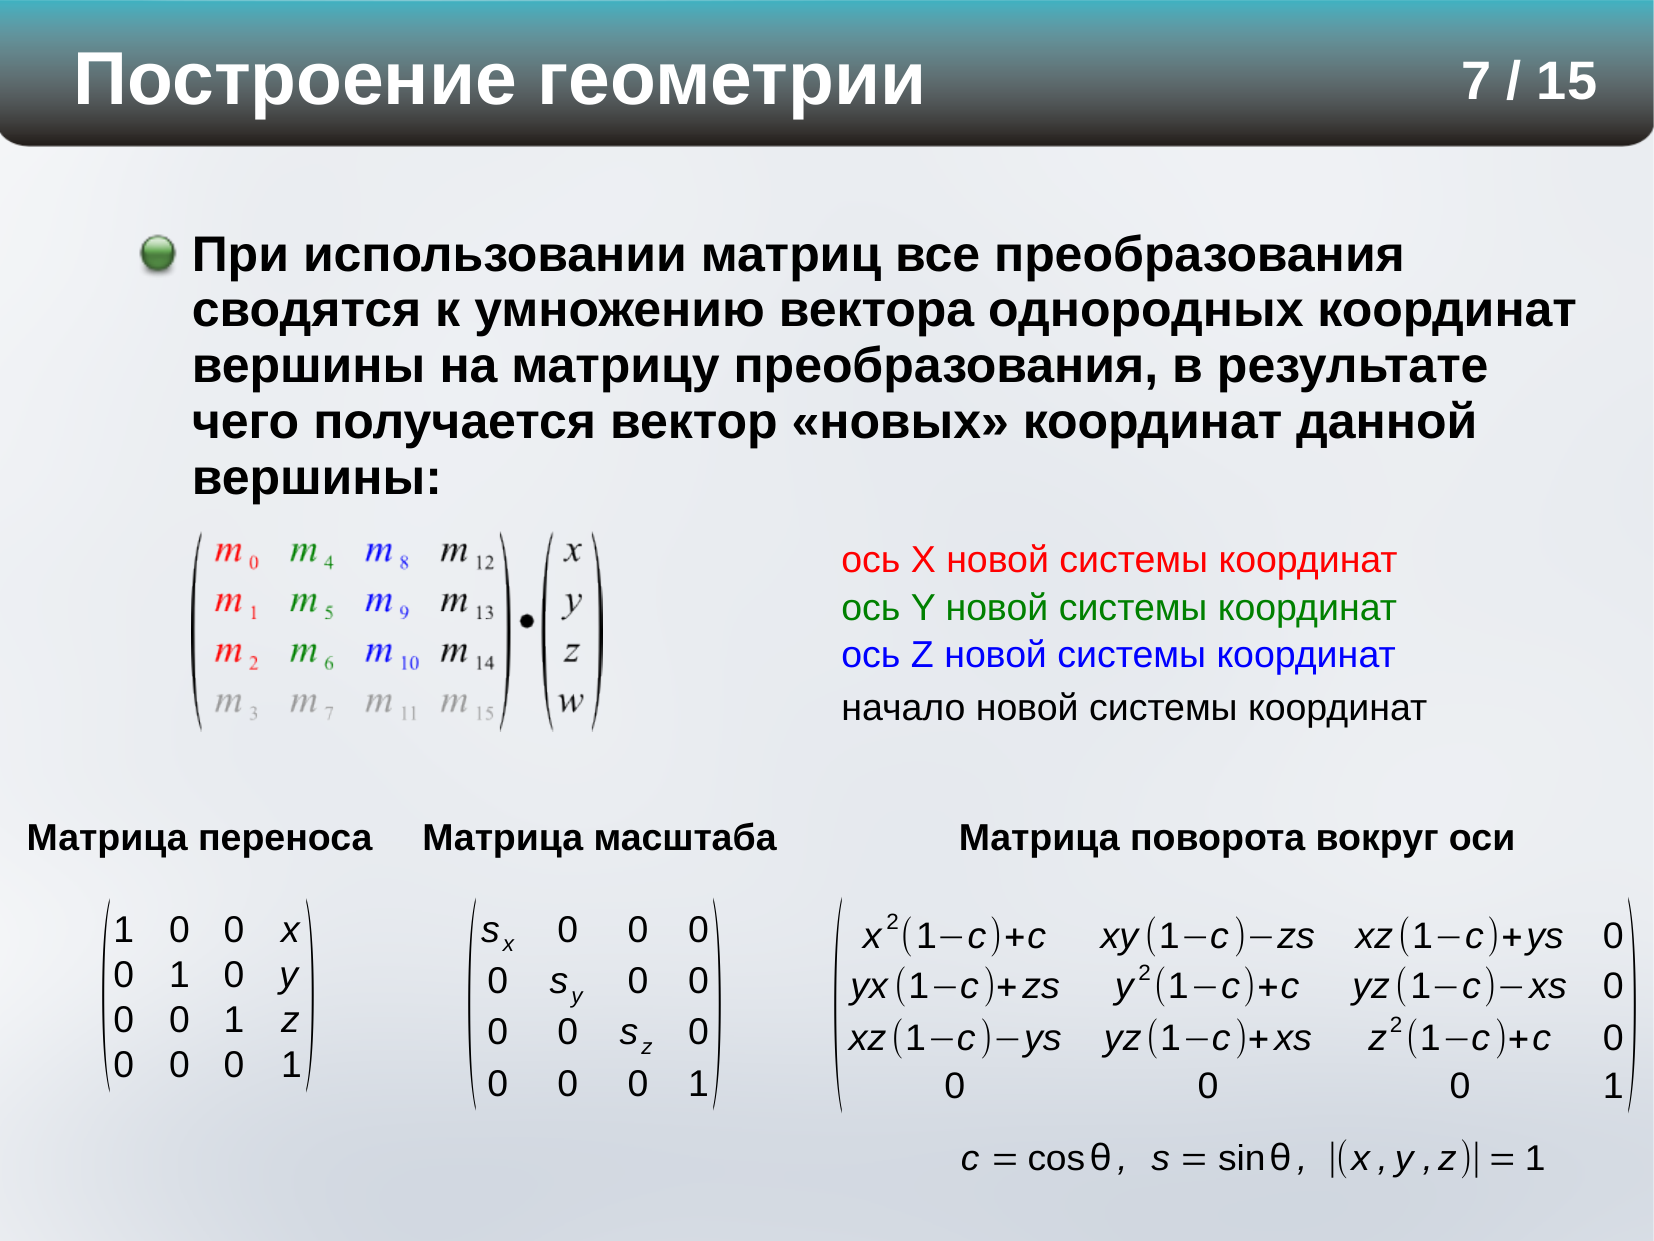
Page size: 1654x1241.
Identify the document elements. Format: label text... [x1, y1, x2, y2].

text_box Построение геометрии [59, 29, 1418, 129]
chart [93, 895, 324, 1094]
text_box Матрица масштаба [407, 809, 798, 866]
picture [0, 0, 1654, 1241]
text_box При использовании матриц все преобразования сводятся к умножению вектора однородных координат вершины на матрицу преобразования, в результате чего получается вектор «новых» координат данной вершины: [118, 218, 1595, 513]
text_box <номер> / 15 [1446, 42, 1654, 179]
text_box Матрица поворота вокруг оси [921, 809, 1554, 866]
chart [825, 895, 1646, 1117]
text_box Матрица переноса [11, 809, 396, 866]
chart [954, 1137, 1552, 1182]
text_box ось Y новой системы координат [826, 578, 1447, 625]
text_box ось Z новой системы координат [826, 625, 1447, 679]
text_box ось X новой системы координат [826, 531, 1447, 578]
chart [459, 895, 731, 1114]
text_box начало новой системы координат [826, 679, 1447, 736]
